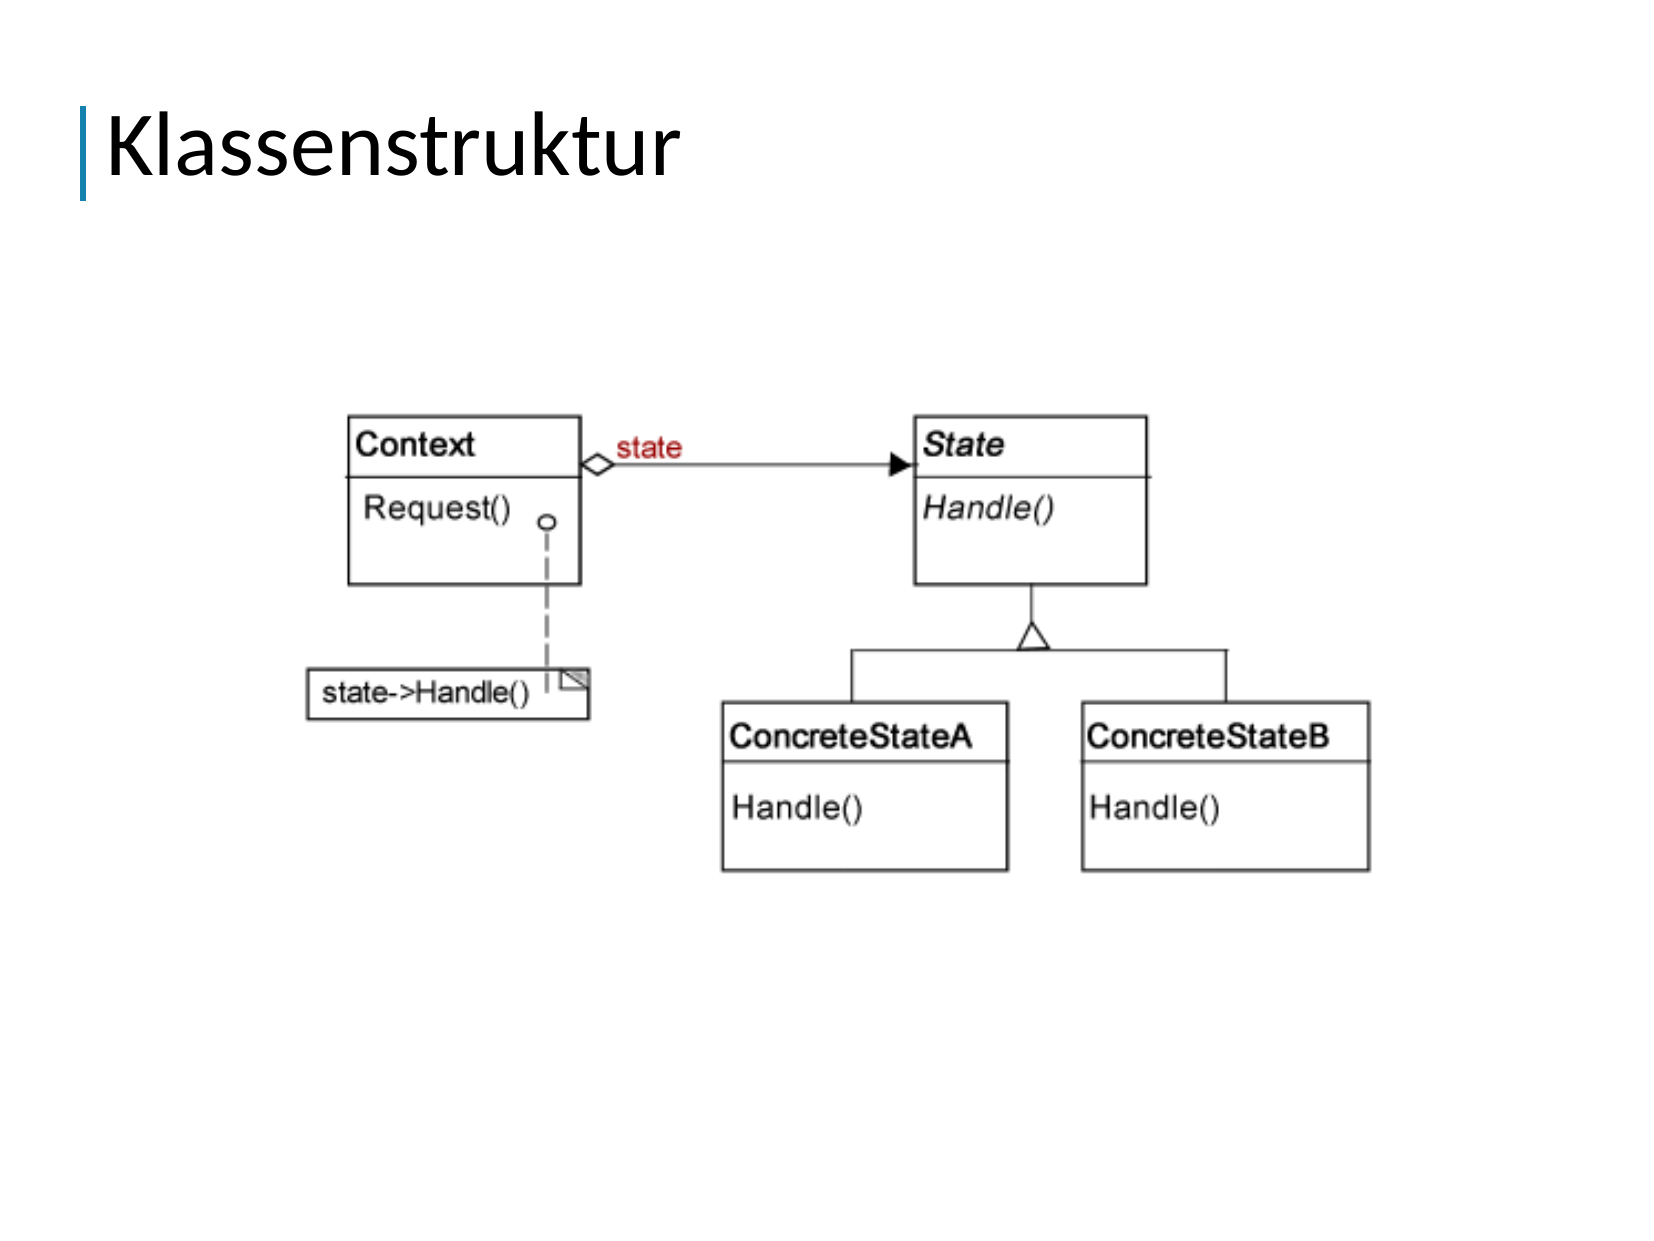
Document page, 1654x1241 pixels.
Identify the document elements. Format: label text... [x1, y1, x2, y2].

picture [286, 366, 1394, 920]
title Klassenstruktur [106, 49, 1571, 257]
